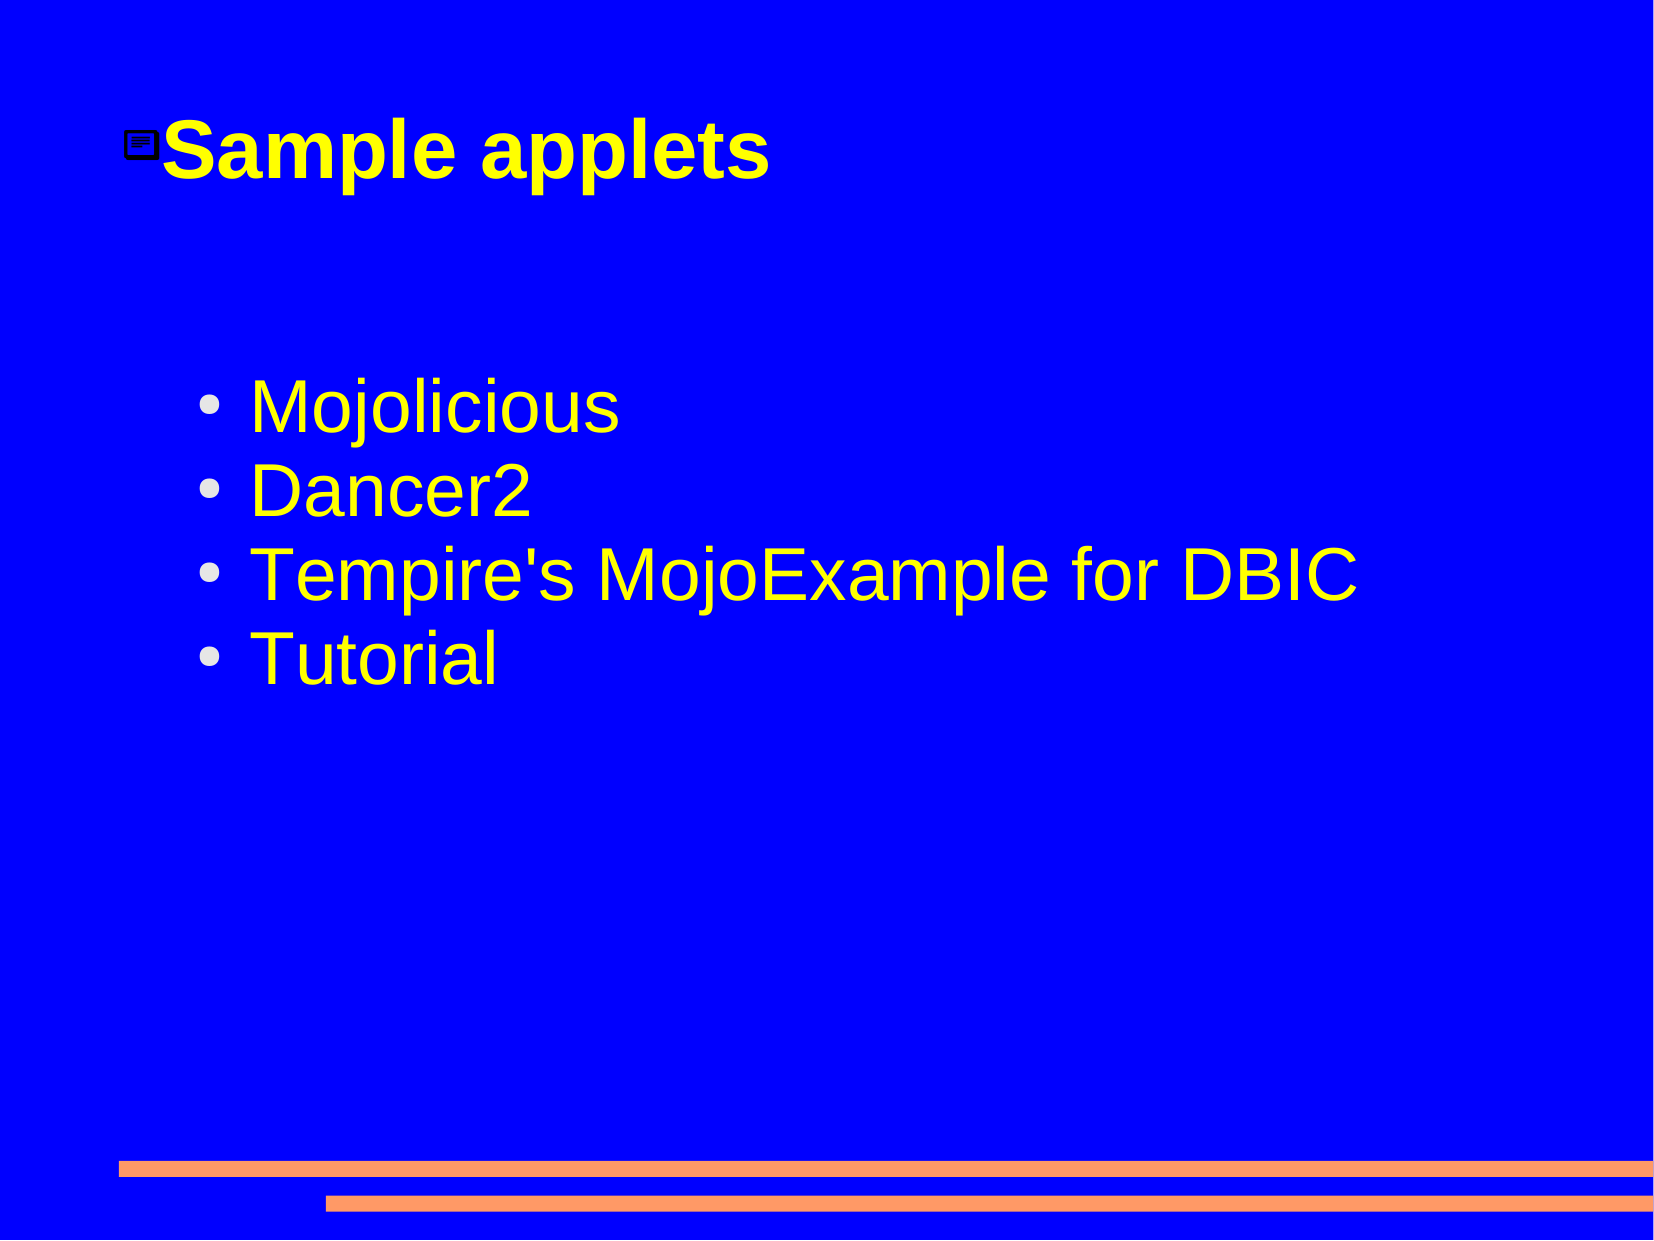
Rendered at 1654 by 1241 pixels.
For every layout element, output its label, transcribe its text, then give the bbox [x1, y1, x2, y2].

title Sample applets [121, 46, 1534, 254]
list Mojolicious Dancer2 Tempire's MojoExample for DBIC Tutorial [178, 364, 1570, 1147]
